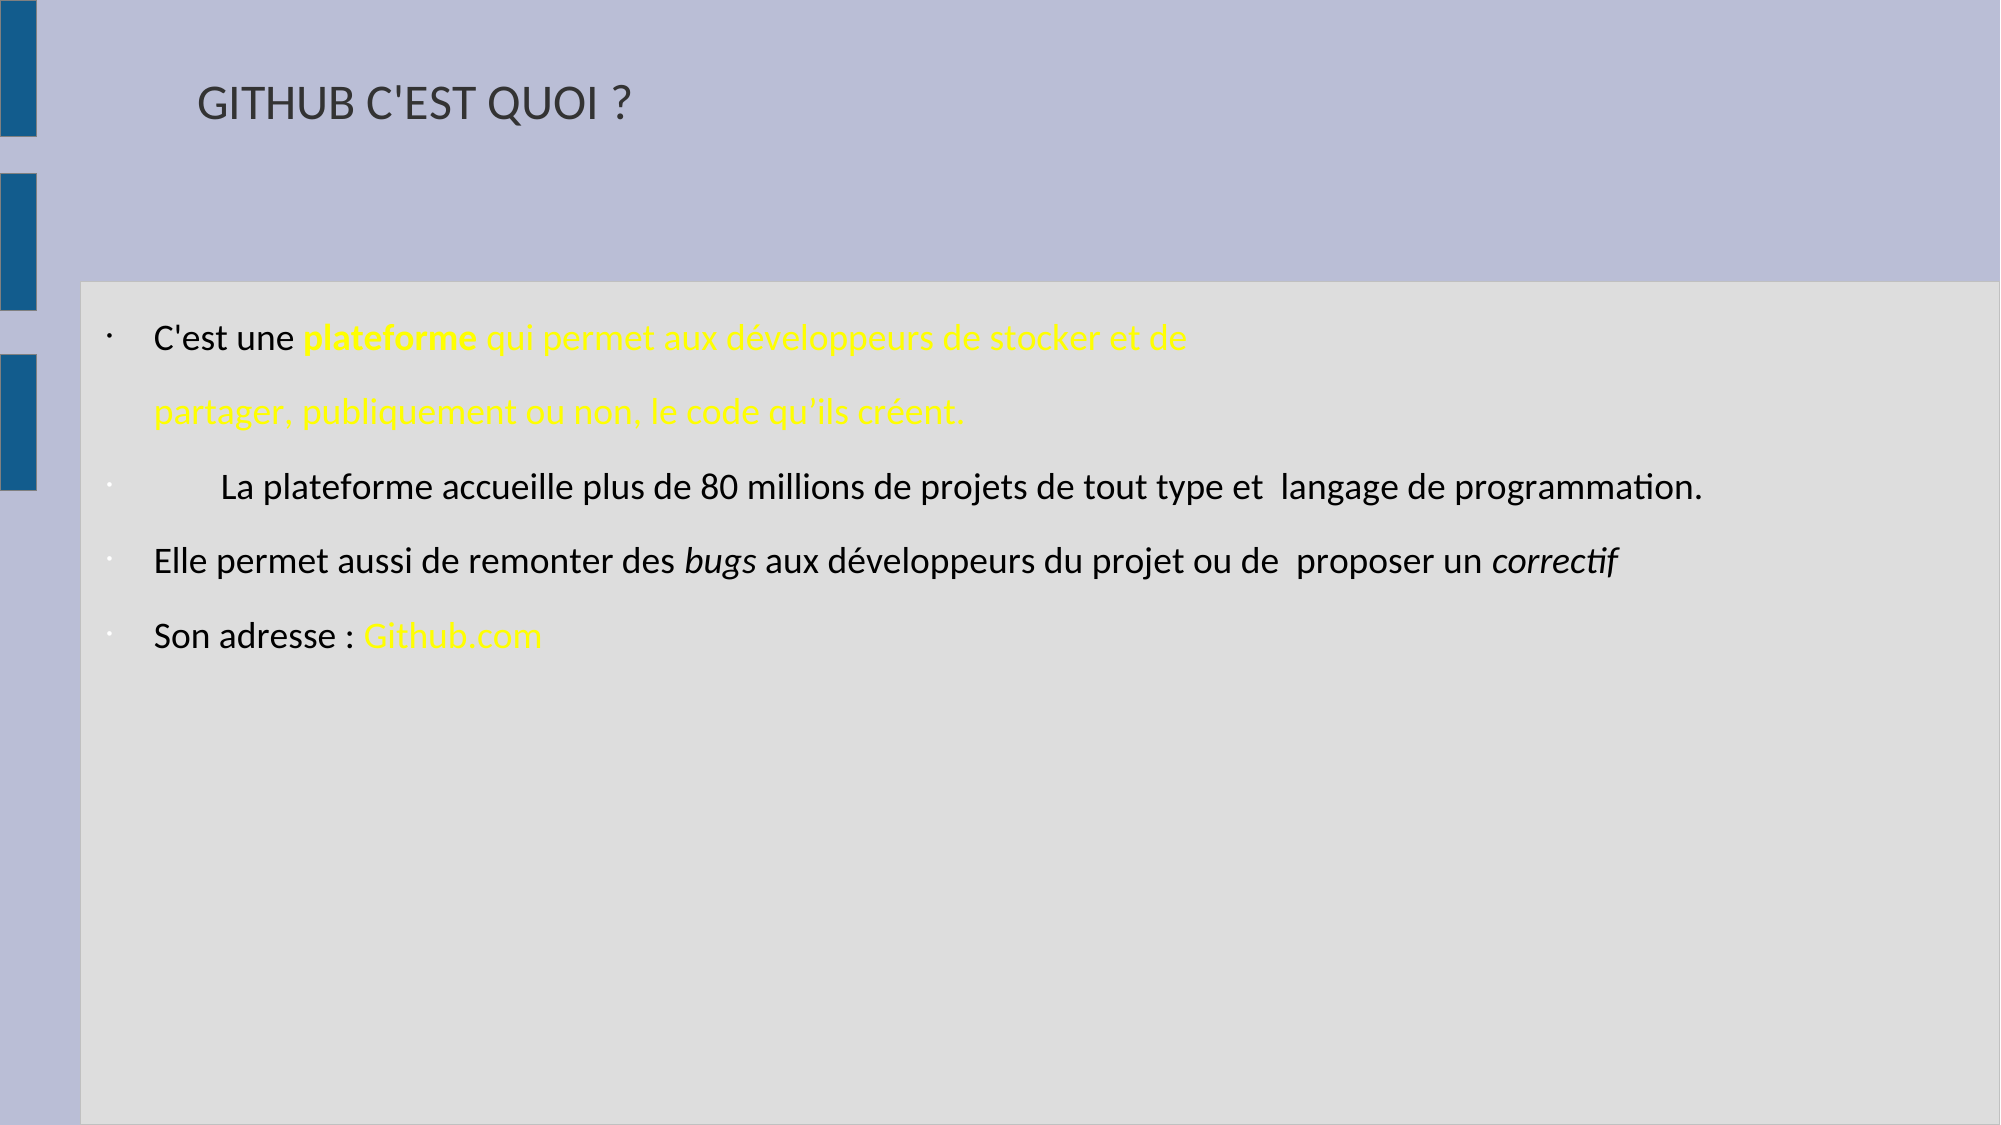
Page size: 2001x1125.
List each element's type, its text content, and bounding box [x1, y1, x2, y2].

title GITHUB C'EST QUOI ? [125, 66, 704, 258]
list C'est une plateforme qui permet aux développeurs de stocker et de partager, publiquement ou non, le code qu’ils créent. La plateforme accueille plus de 80 millions de projets de tout type et langage de programmation. Elle permet aussi de remonter des bugs aux développeurs du projet ou de proposer un correctif Son adresse : Github.com [99, 310, 1901, 1056]
